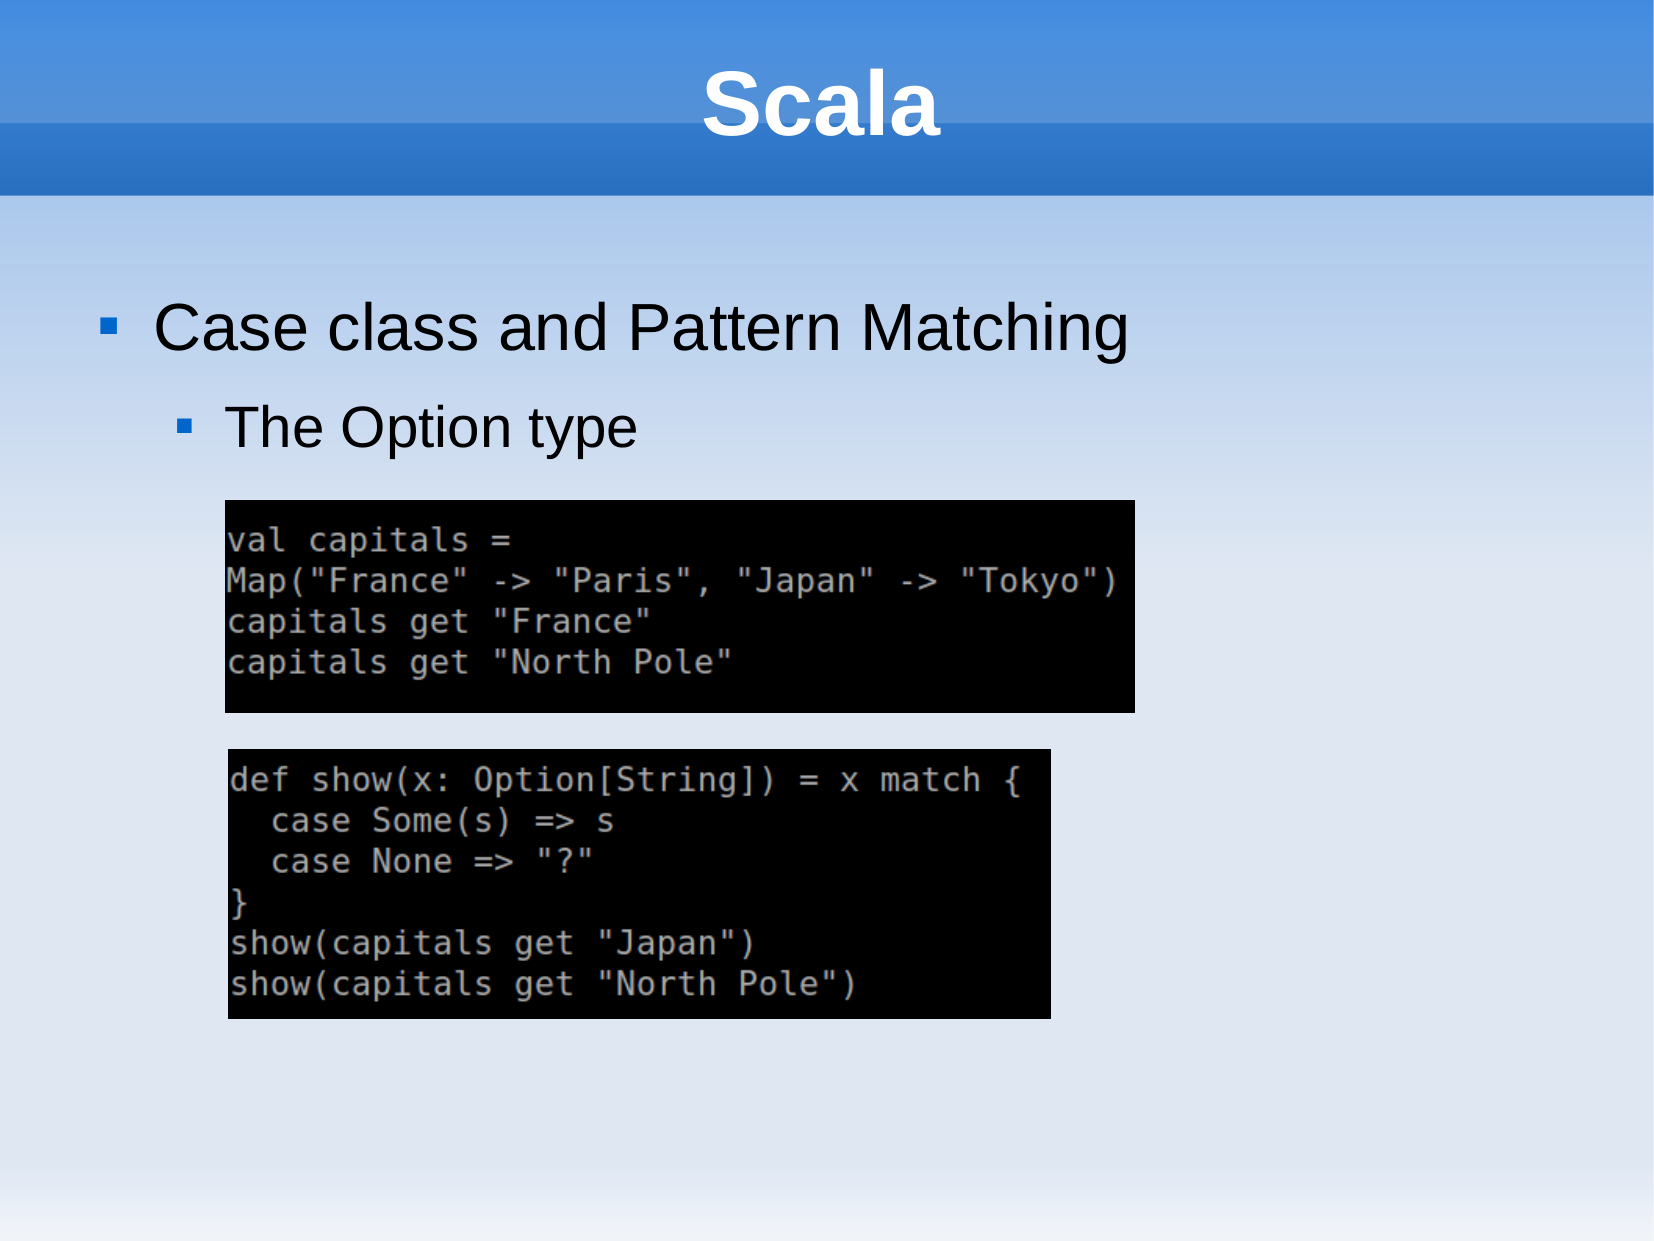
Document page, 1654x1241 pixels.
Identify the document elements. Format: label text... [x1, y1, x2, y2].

picture [0, 0, 1654, 1241]
title Scala [76, 0, 1565, 208]
list Case class and Pattern Matching The Option type [82, 290, 1571, 1109]
